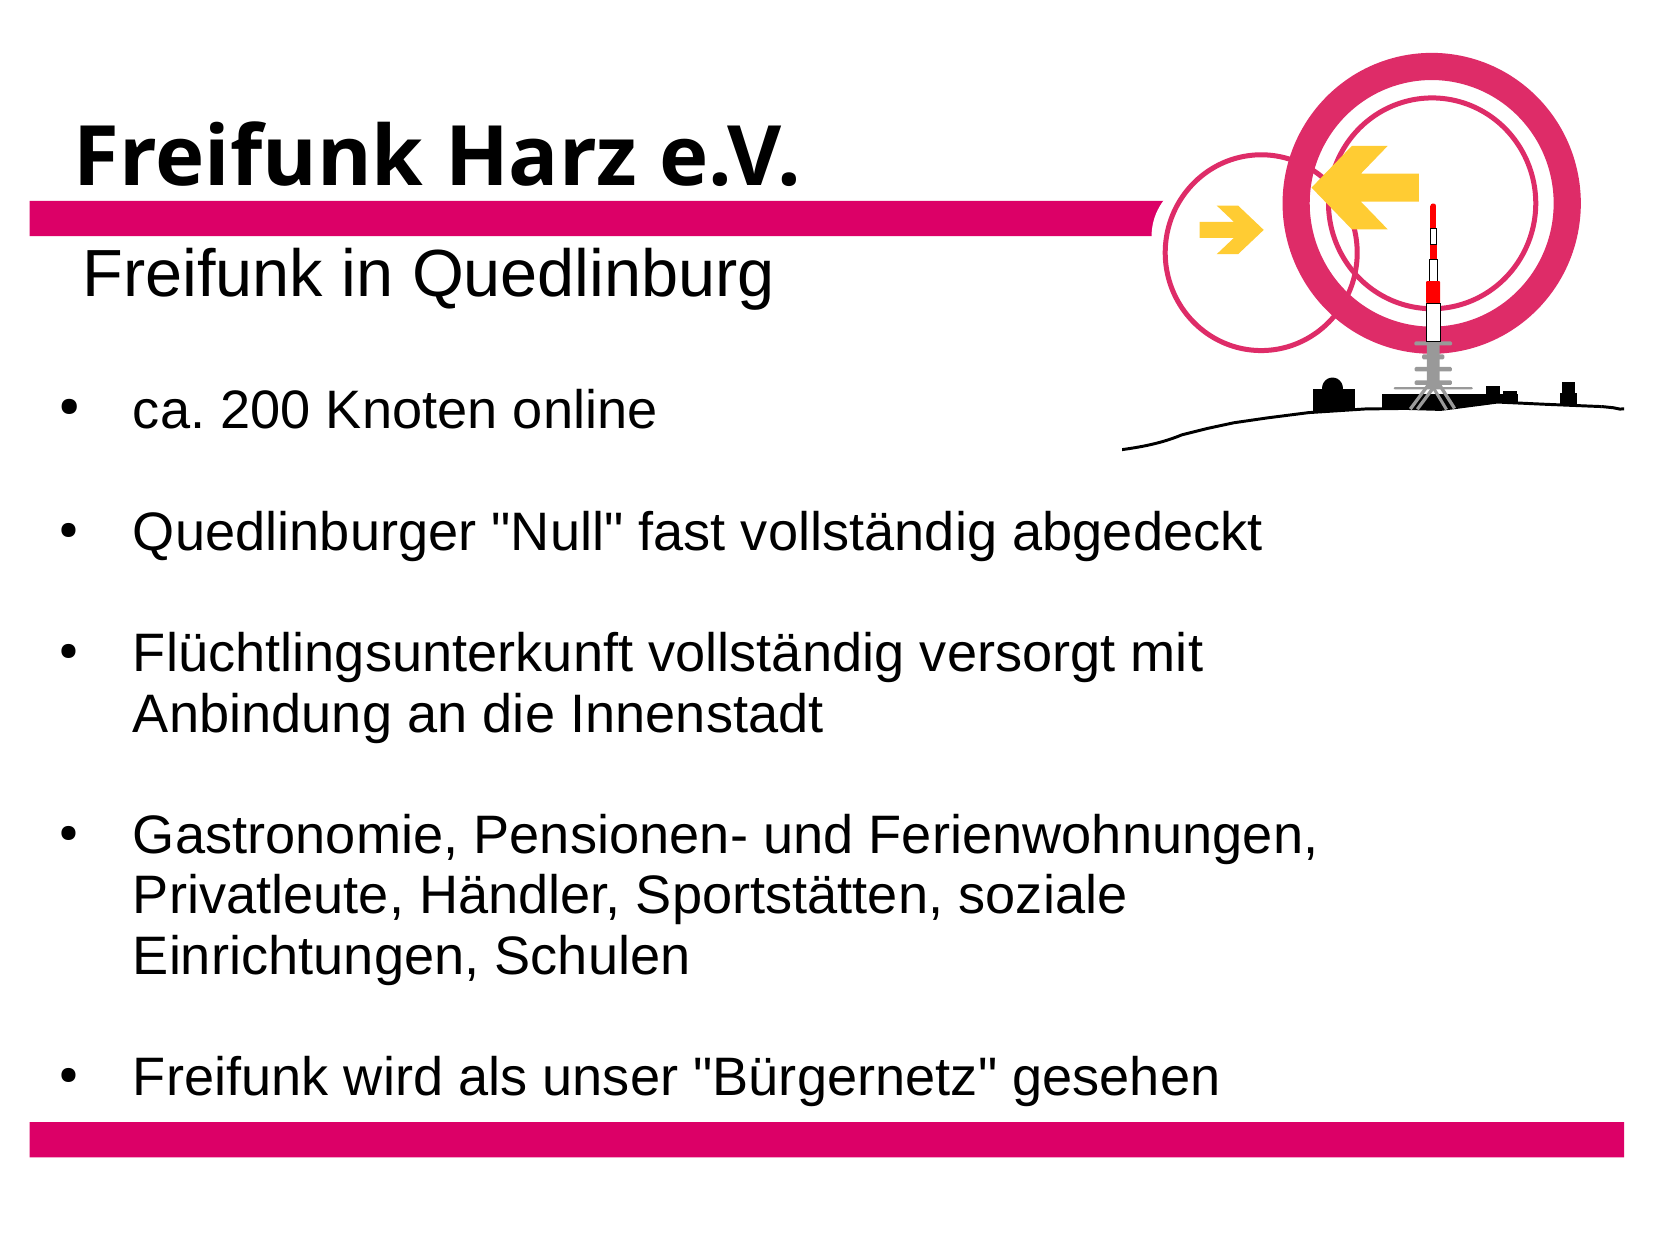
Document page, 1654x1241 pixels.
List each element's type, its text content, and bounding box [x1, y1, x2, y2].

subtitle Freifunk in Quedlinburg ca. 200 Knoten online Quedlinburger "Null" fast vollständig abgedeckt Flüchtlingsunterkunft vollständig versorgt mit Anbindung an die Innenstadt Gastronomie, Pensionen- und Ferienwohnungen, Privatleute, Händler, Sportstätten, soziale Einrichtungen, Schulen Freifunk wird als unser "Bürgernetz" gesehen [59, 236, 1571, 1241]
